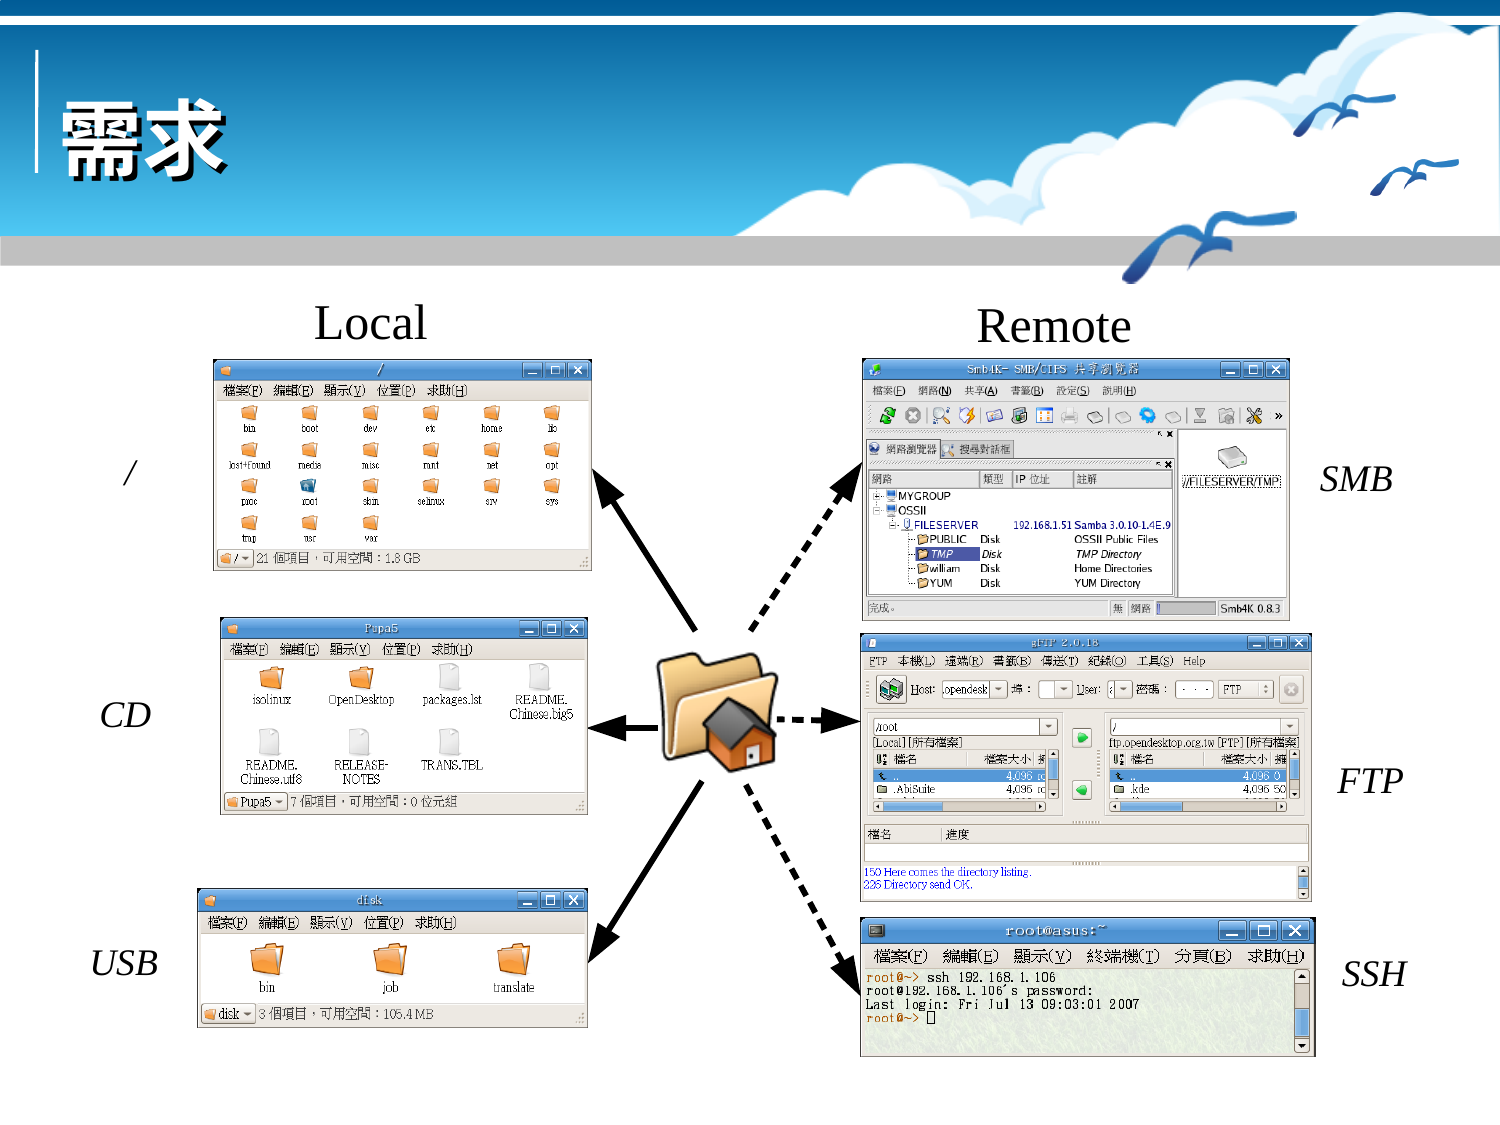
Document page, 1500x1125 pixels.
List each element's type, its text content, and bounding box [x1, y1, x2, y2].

title 需求 [59, 86, 1465, 186]
text_box SMB [1305, 450, 1424, 524]
picture [220, 617, 588, 815]
text_box USB [74, 934, 198, 1007]
text_box FTP [1322, 752, 1437, 820]
text_box CD [84, 686, 205, 753]
text_box SSH [1327, 946, 1437, 1014]
text_box Remote [961, 290, 1224, 358]
picture [730, 12, 1500, 284]
picture [862, 358, 1290, 621]
text_box / [109, 444, 168, 512]
text_box Local [299, 287, 471, 372]
picture [197, 888, 588, 1028]
picture [213, 359, 592, 571]
picture [640, 631, 791, 782]
picture [860, 917, 1316, 1057]
picture [860, 633, 1312, 902]
